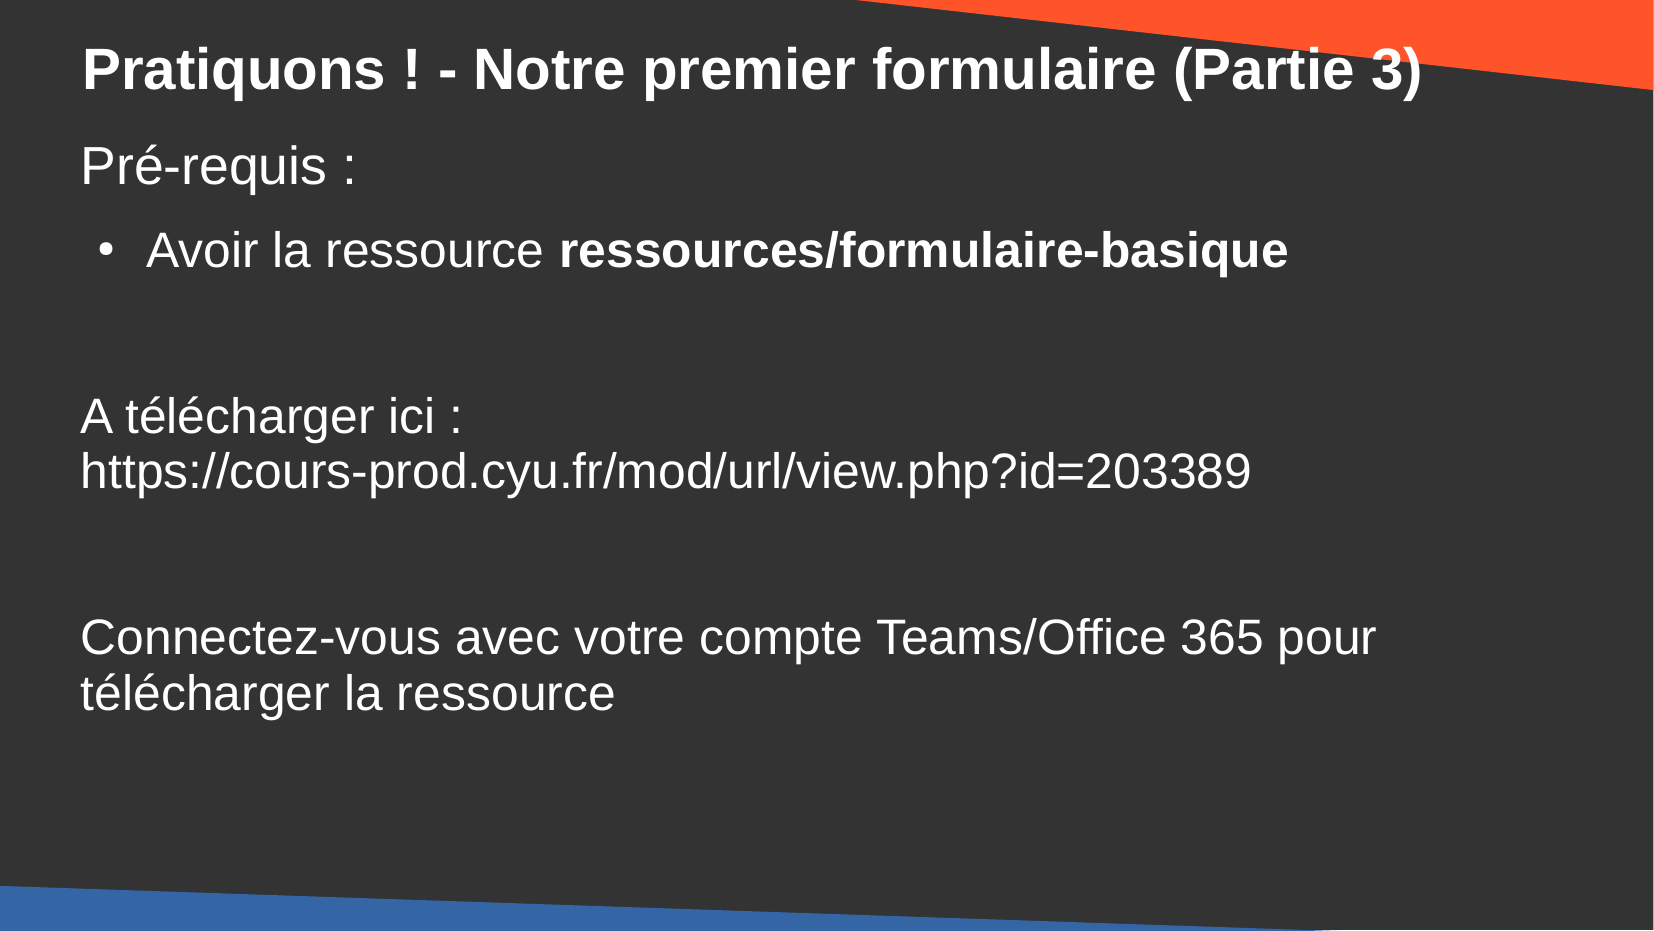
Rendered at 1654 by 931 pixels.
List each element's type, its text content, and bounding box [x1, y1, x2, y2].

list Pré-requis : Avoir la ressource ressources/formulaire-basique A télécharger ici : https://cours-prod.cyu.fr/mod/url/view.php?id=203389 Connectez-vous avec votre compte Teams/Office 365 pour télécharger la ressource [80, 135, 1620, 721]
text_box [855, 0, 1654, 91]
title Pratiquons ! - Notre premier formulaire (Partie 3) [82, 37, 1571, 114]
text_box [0, 885, 1337, 931]
